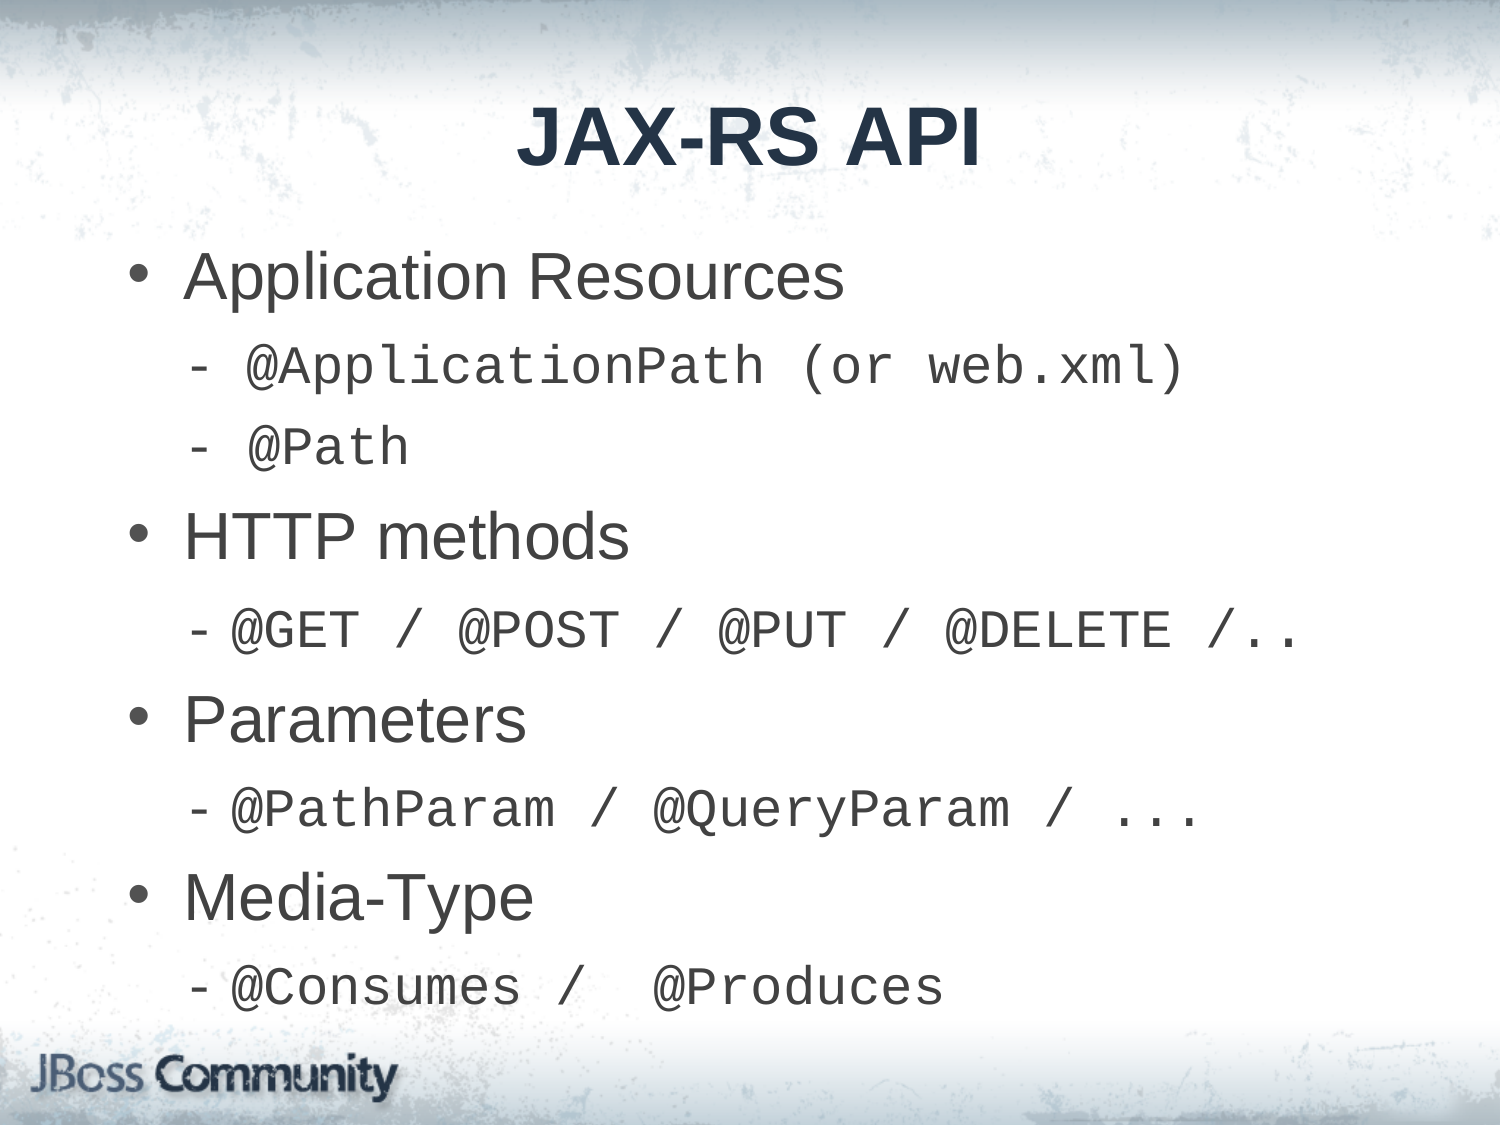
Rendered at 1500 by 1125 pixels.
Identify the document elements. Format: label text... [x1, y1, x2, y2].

list Application Resources - @ApplicationPath (or web.xml) - @Path HTTP methods - @GET / @POST / @PUT / @DELETE /.. Parameters - @PathParam / @QueryParam / ... Media-Type - @Consumes / @Produces [112, 225, 1388, 1023]
title JAX-RS API [112, 38, 1388, 225]
picture [0, 0, 1500, 1125]
